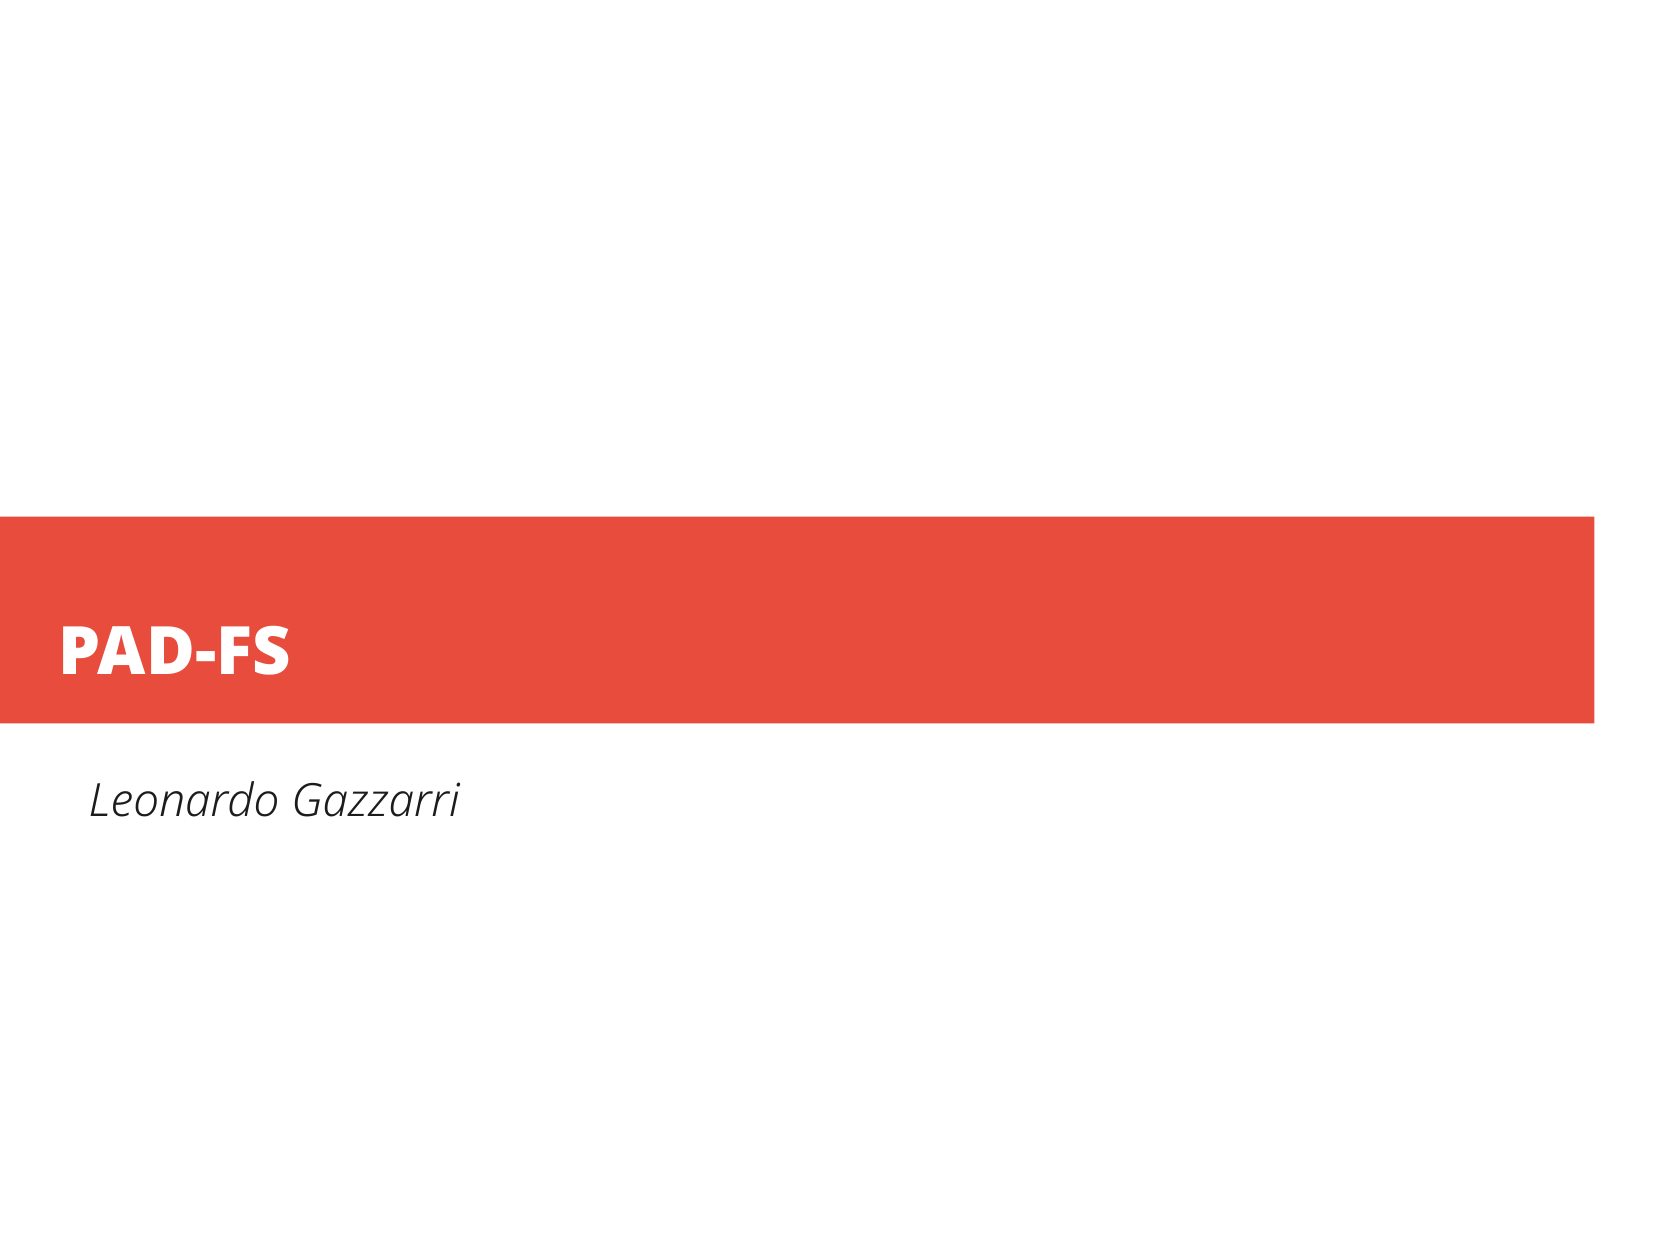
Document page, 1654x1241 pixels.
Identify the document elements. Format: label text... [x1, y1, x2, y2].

title PAD-FS [59, 546, 1595, 694]
subtitle Leonardo Gazzarri [88, 767, 1595, 1182]
